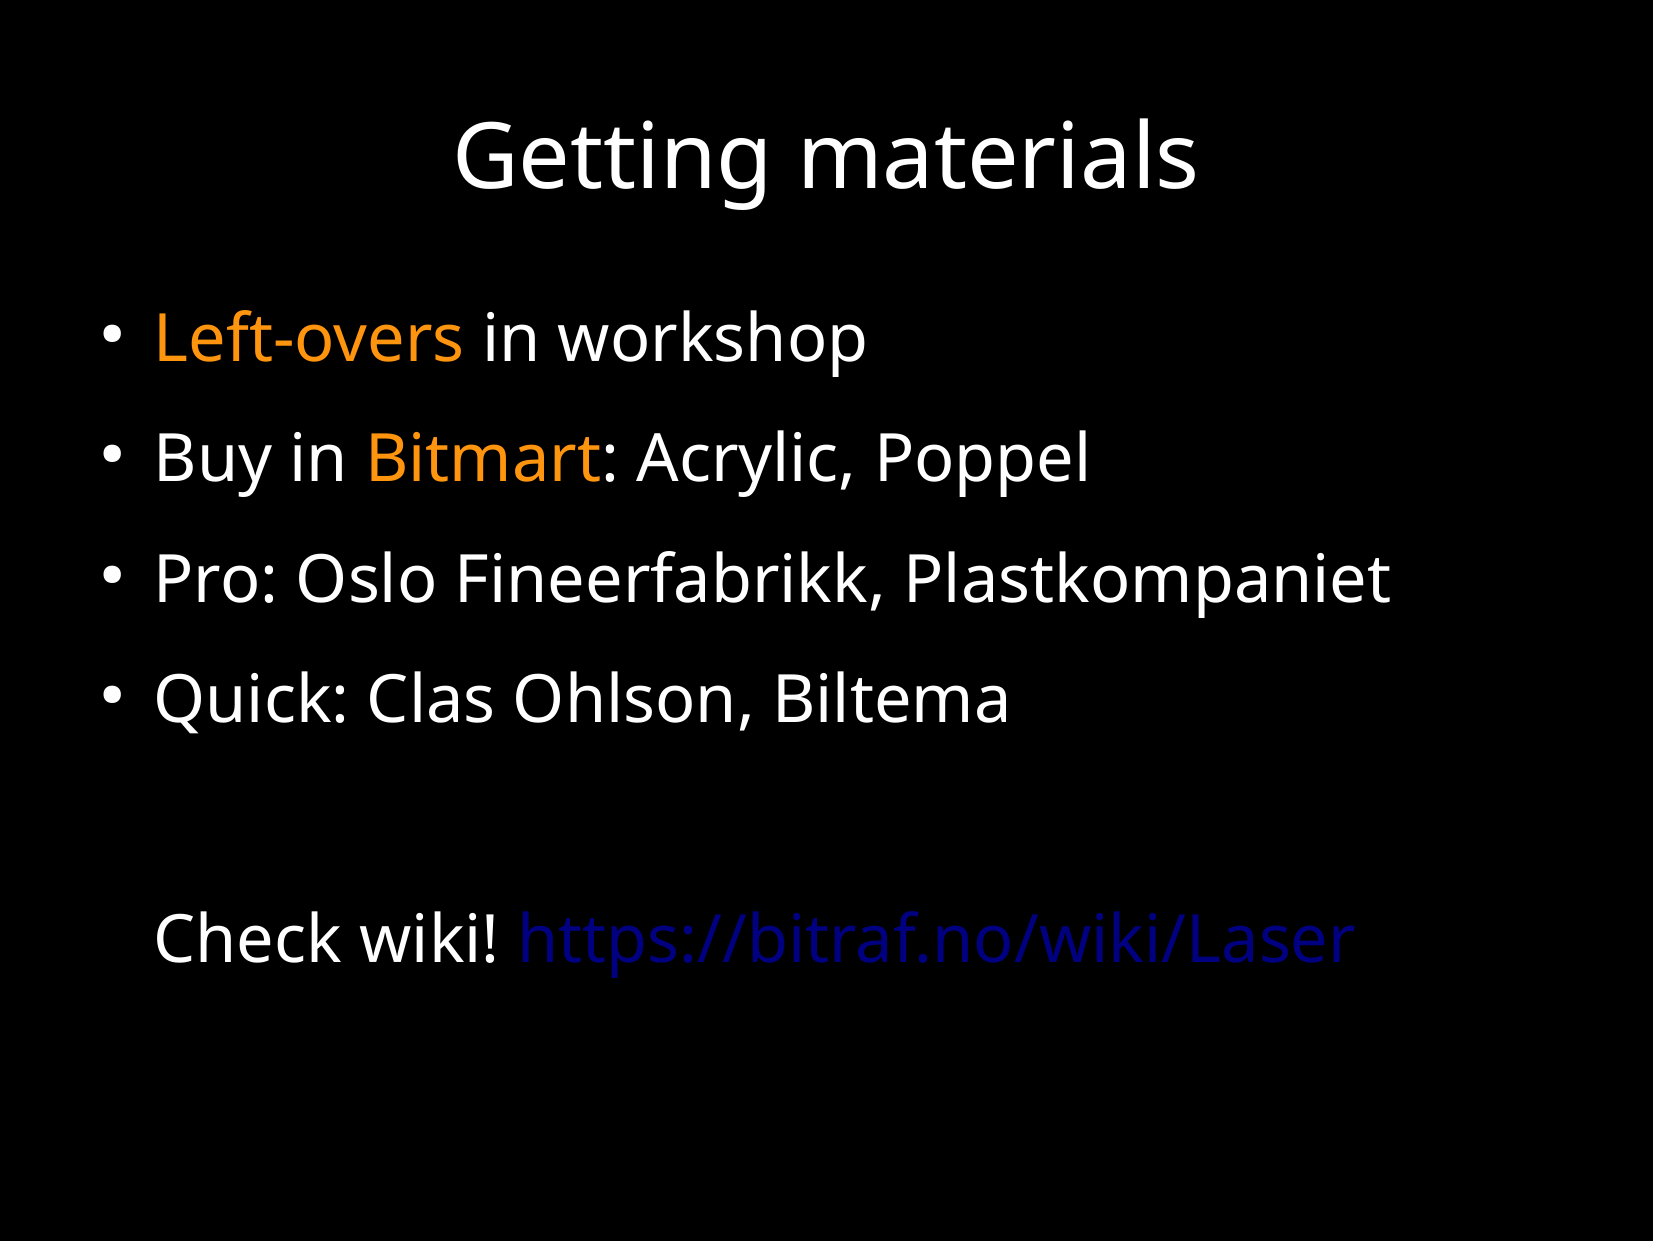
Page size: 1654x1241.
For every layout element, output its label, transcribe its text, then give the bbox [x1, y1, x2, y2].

list Left-overs in workshop Buy in Bitmart: Acrylic, Poppel Pro: Oslo Fineerfabrikk, Plastkompaniet Quick: Clas Ohlson, Biltema Check wiki! https://bitraf.no/wiki/Laser [82, 290, 1571, 1010]
title Getting materials [82, 49, 1571, 257]
